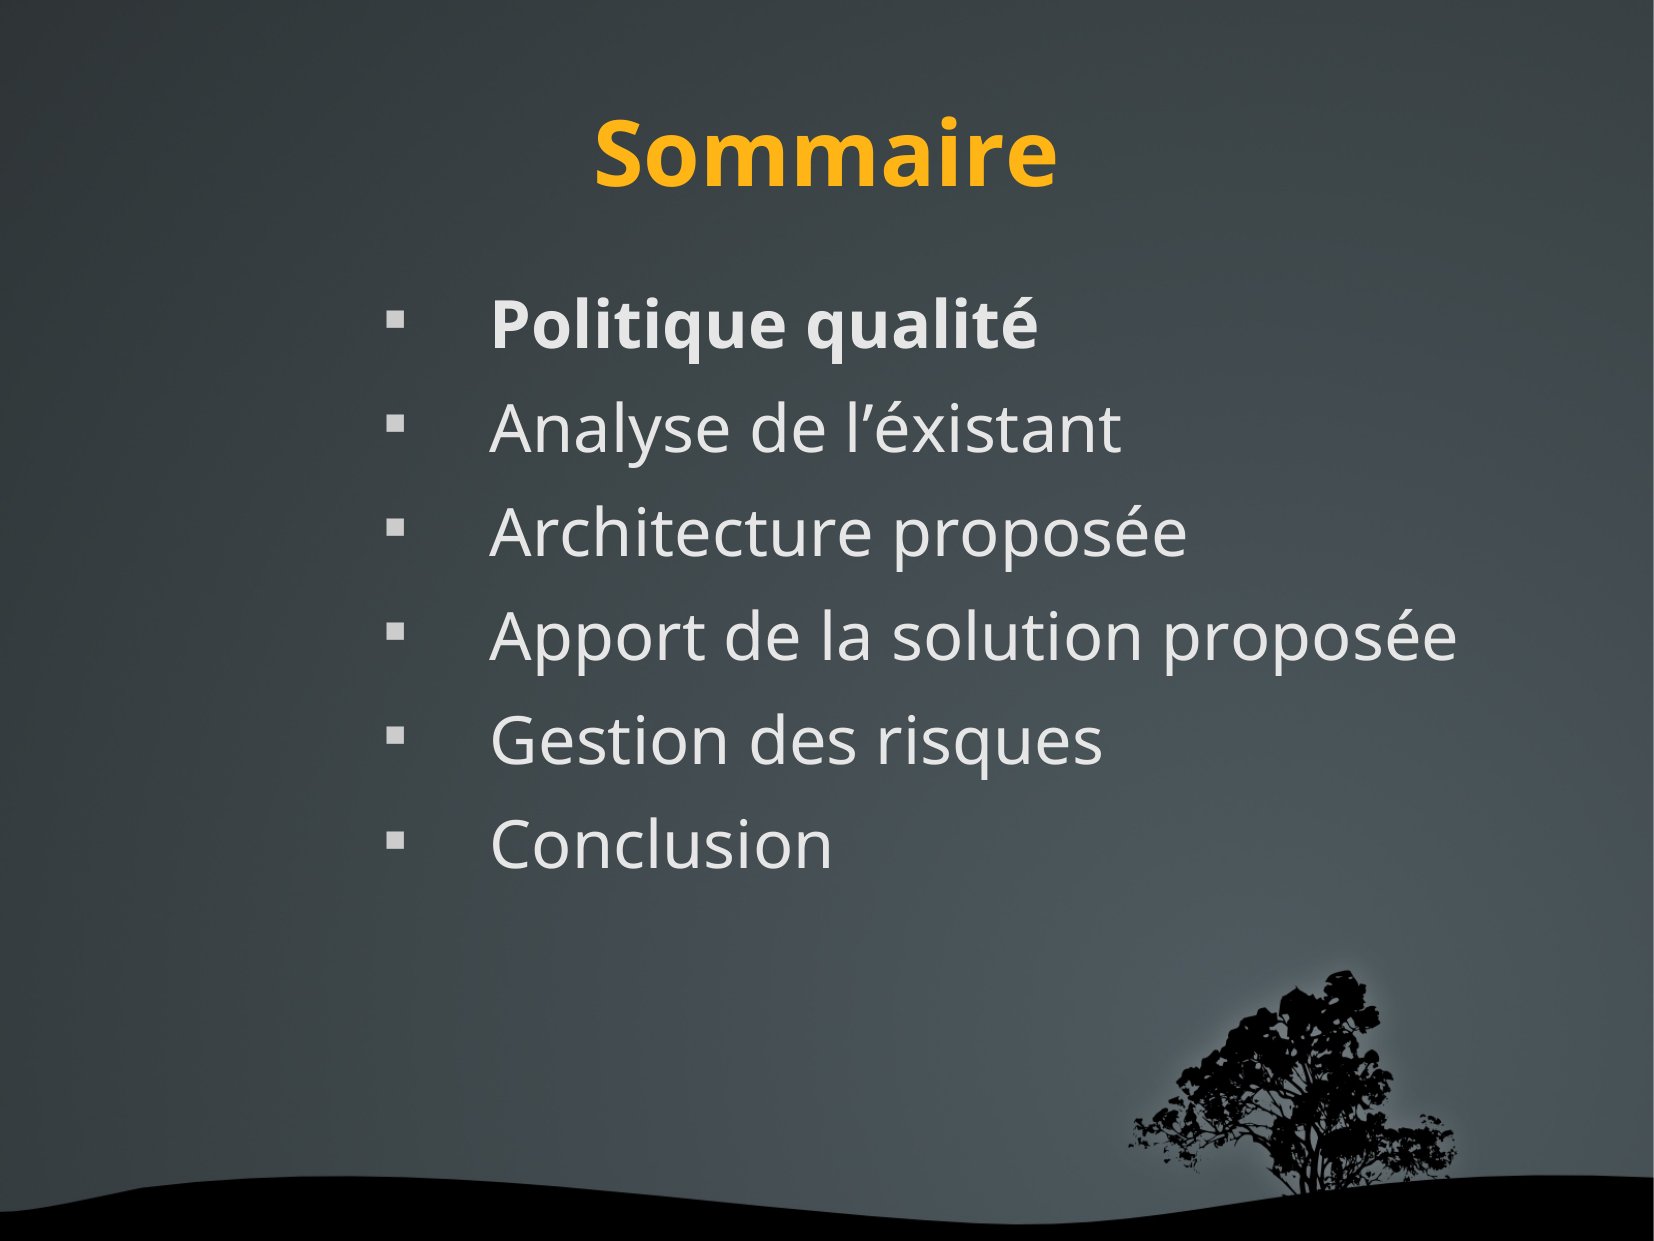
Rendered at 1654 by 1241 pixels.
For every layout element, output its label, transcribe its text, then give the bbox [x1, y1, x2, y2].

list Politique qualité Analyse de l’éxistant Architecture proposée Apport de la solution proposée Gestion des risques Conclusion [348, 284, 1483, 1034]
title Sommaire [82, 49, 1571, 257]
picture [0, 0, 1654, 1241]
